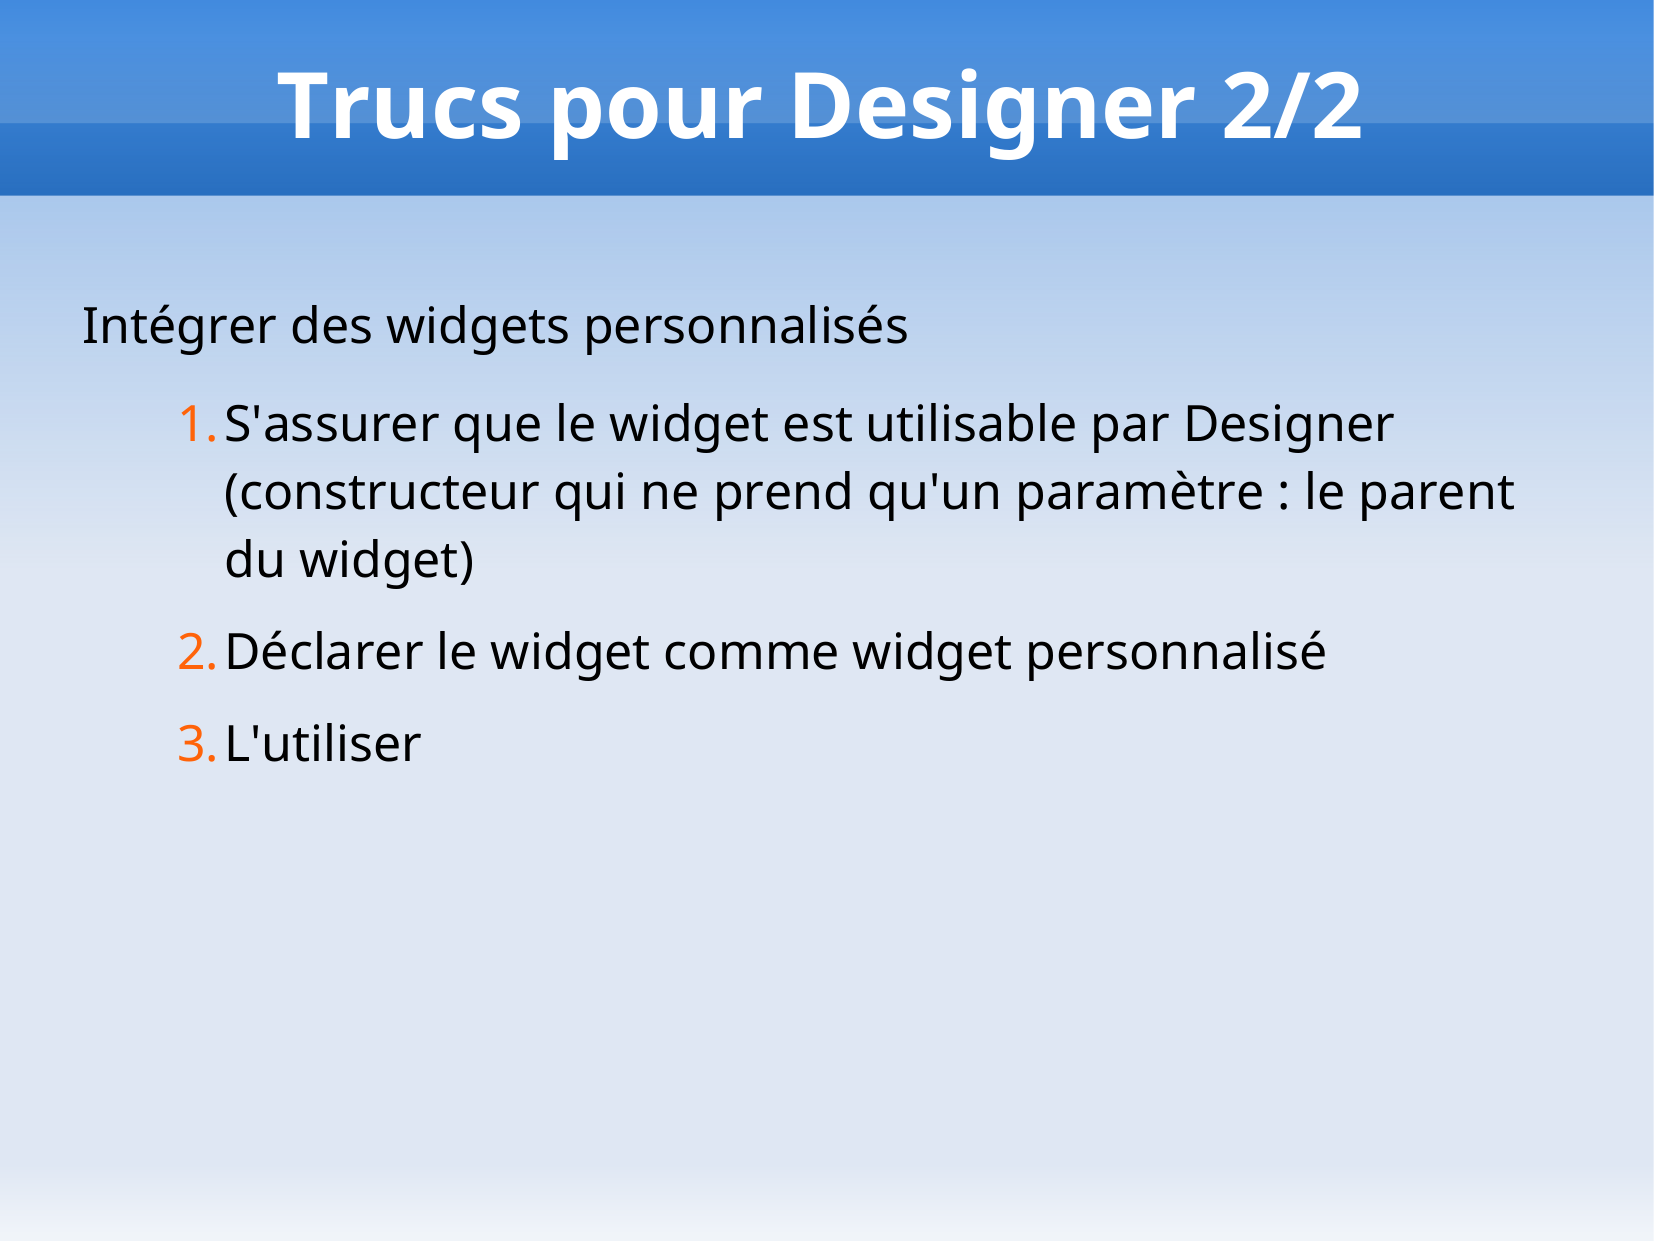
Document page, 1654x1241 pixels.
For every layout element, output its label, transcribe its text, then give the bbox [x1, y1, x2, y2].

list Intégrer des widgets personnalisés S'assurer que le widget est utilisable par Designer (constructeur qui ne prend qu'un paramètre : le parent du widget) Déclarer le widget comme widget personnalisé L'utiliser [82, 290, 1571, 1109]
picture [0, 0, 1654, 1241]
title Trucs pour Designer 2/2 [76, 0, 1565, 208]
